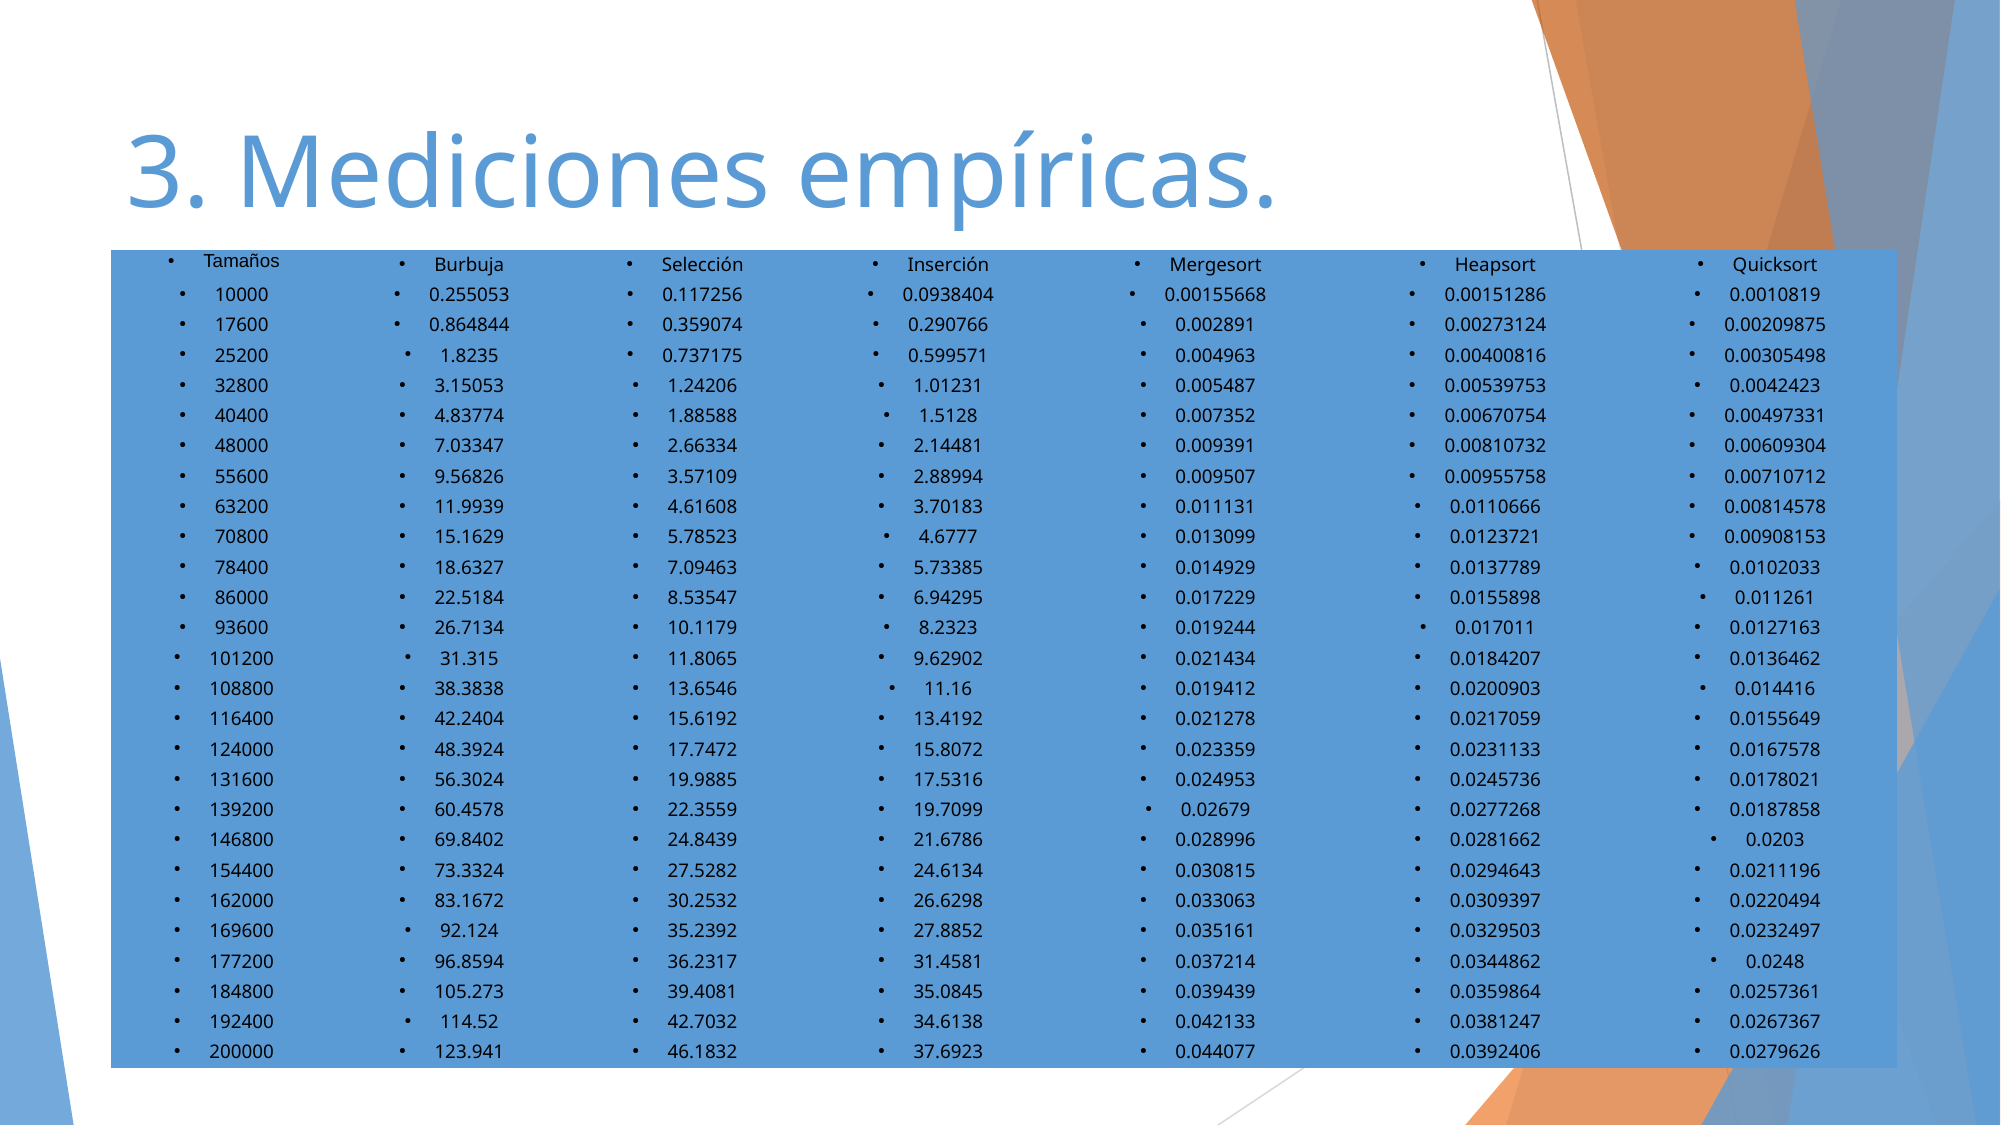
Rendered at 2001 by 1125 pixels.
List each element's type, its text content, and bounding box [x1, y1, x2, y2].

table_cell 0.019412 [1058, 674, 1338, 704]
table_cell 2.66334 [566, 432, 803, 462]
table_cell 27.8852 [803, 916, 1058, 947]
table_cell 22.3559 [566, 795, 803, 826]
table_cell 24.6134 [803, 856, 1058, 886]
table_cell 0.017011 [1338, 614, 1618, 644]
table_cell 0.021434 [1058, 644, 1338, 674]
table_cell 1.5128 [803, 401, 1058, 432]
table_cell 0.0232497 [1618, 916, 1897, 947]
table_cell 0.0136462 [1618, 644, 1897, 674]
table_cell 0.117256 [566, 280, 803, 311]
table_cell 7.09463 [566, 553, 803, 583]
table_cell 0.599571 [803, 341, 1058, 371]
table_cell 0.00710712 [1618, 462, 1897, 492]
table_cell 13.6546 [566, 674, 803, 704]
table_header Quicksort [1618, 250, 1897, 280]
table_cell 26.7134 [337, 614, 566, 644]
table_cell 0.0220494 [1618, 886, 1897, 916]
table_cell 0.0137789 [1338, 553, 1618, 583]
table_cell 17.5316 [803, 765, 1058, 795]
table_cell 0.0187858 [1618, 795, 1897, 826]
table_cell 0.00810732 [1338, 432, 1618, 462]
table_cell 0.00955758 [1338, 462, 1618, 492]
table_cell 24.8439 [566, 826, 803, 856]
table_cell 0.0231133 [1338, 735, 1618, 765]
table_cell 0.011261 [1618, 583, 1897, 614]
table_cell 86000 [111, 583, 337, 614]
table_cell 0.359074 [566, 311, 803, 341]
table_cell 0.00155668 [1058, 280, 1338, 311]
table_cell 146800 [111, 826, 337, 856]
table_cell 0.002891 [1058, 311, 1338, 341]
table_cell 42.2404 [337, 704, 566, 735]
table_cell 0.011131 [1058, 492, 1338, 523]
table_cell 0.00670754 [1338, 401, 1618, 432]
table_cell 0.255053 [337, 280, 566, 311]
table_cell 0.00400816 [1338, 341, 1618, 371]
table_cell 78400 [111, 553, 337, 583]
table_cell 2.14481 [803, 432, 1058, 462]
table_cell 1.8235 [337, 341, 566, 371]
table_cell 0.0257361 [1618, 977, 1897, 1007]
table_cell 9.62902 [803, 644, 1058, 674]
table_cell 73.3324 [337, 856, 566, 886]
table_cell 60.4578 [337, 795, 566, 826]
table_cell 0.0344862 [1338, 947, 1618, 977]
table_cell 0.00539753 [1338, 371, 1618, 401]
table_cell 2.88994 [803, 462, 1058, 492]
table_cell 48000 [111, 432, 337, 462]
table_cell 0.0203 [1618, 826, 1897, 856]
table_cell 0.290766 [803, 311, 1058, 341]
table_cell 0.00908153 [1618, 523, 1897, 553]
table_cell 192400 [111, 1007, 337, 1038]
table_header Inserción [803, 250, 1058, 280]
table_cell 83.1672 [337, 886, 566, 916]
table_cell 0.0359864 [1338, 977, 1618, 1007]
table_cell 8.53547 [566, 583, 803, 614]
table_cell 0.0010819 [1618, 280, 1897, 311]
table_cell 0.028996 [1058, 826, 1338, 856]
table_cell 101200 [111, 644, 337, 674]
table_cell 0.02679 [1058, 795, 1338, 826]
table_cell 0.0127163 [1618, 614, 1897, 644]
table_cell 0.0938404 [803, 280, 1058, 311]
table_cell 0.009507 [1058, 462, 1338, 492]
table_cell 0.0110666 [1338, 492, 1618, 523]
table_cell 48.3924 [337, 735, 566, 765]
table_cell 38.3838 [337, 674, 566, 704]
table_cell 0.037214 [1058, 947, 1338, 977]
table_cell 154400 [111, 856, 337, 886]
table_cell 34.6138 [803, 1007, 1058, 1038]
table_cell 4.61608 [566, 492, 803, 523]
table_cell 0.024953 [1058, 765, 1338, 795]
table_cell 3.57109 [566, 462, 803, 492]
table_cell 46.1832 [566, 1038, 803, 1068]
table_cell 0.0294643 [1338, 856, 1618, 886]
table_cell 0.039439 [1058, 977, 1338, 1007]
table_cell 162000 [111, 886, 337, 916]
table_cell 1.88588 [566, 401, 803, 432]
table_cell 0.0309397 [1338, 886, 1618, 916]
table_cell 0.0123721 [1338, 523, 1618, 553]
table_cell 5.73385 [803, 553, 1058, 583]
table_cell 37.6923 [803, 1038, 1058, 1068]
table_header Tamaños [111, 250, 337, 280]
table_cell 0.0381247 [1338, 1007, 1618, 1038]
table_cell 36.2317 [566, 947, 803, 977]
table_cell 11.16 [803, 674, 1058, 704]
table_cell 0.0279626 [1618, 1038, 1897, 1068]
table_cell 0.033063 [1058, 886, 1338, 916]
table_cell 0.0267367 [1618, 1007, 1897, 1038]
table_cell 0.00151286 [1338, 280, 1618, 311]
table_cell 3.15053 [337, 371, 566, 401]
table_cell 0.00609304 [1618, 432, 1897, 462]
table_cell 22.5184 [337, 583, 566, 614]
table_cell 21.6786 [803, 826, 1058, 856]
table_cell 0.0155649 [1618, 704, 1897, 735]
table_cell 200000 [111, 1038, 337, 1068]
table_cell 26.6298 [803, 886, 1058, 916]
table_header Selección [566, 250, 803, 280]
table_cell 15.6192 [566, 704, 803, 735]
table_cell 177200 [111, 947, 337, 977]
table_cell 0.009391 [1058, 432, 1338, 462]
table_cell 0.0102033 [1618, 553, 1897, 583]
table_cell 96.8594 [337, 947, 566, 977]
table_cell 5.78523 [566, 523, 803, 553]
table_cell 0.0392406 [1338, 1038, 1618, 1068]
table_cell 42.7032 [566, 1007, 803, 1038]
table_cell 19.7099 [803, 795, 1058, 826]
table_cell 69.8402 [337, 826, 566, 856]
table_cell 108800 [111, 674, 337, 704]
table_cell 27.5282 [566, 856, 803, 886]
table_cell 11.9939 [337, 492, 566, 523]
table_cell 0.019244 [1058, 614, 1338, 644]
table_cell 0.023359 [1058, 735, 1338, 765]
table_header Heapsort [1338, 250, 1618, 280]
table_cell 0.014929 [1058, 553, 1338, 583]
table_cell 0.0277268 [1338, 795, 1618, 826]
table_cell 116400 [111, 704, 337, 735]
table_cell 0.030815 [1058, 856, 1338, 886]
table_header Mergesort [1058, 250, 1338, 280]
table_cell 0.021278 [1058, 704, 1338, 735]
table_cell 3.70183 [803, 492, 1058, 523]
table_cell 123.941 [337, 1038, 566, 1068]
table_cell 0.0042423 [1618, 371, 1897, 401]
table_cell 55600 [111, 462, 337, 492]
table_cell 0.0281662 [1338, 826, 1618, 856]
table_cell 0.0217059 [1338, 704, 1618, 735]
table_cell 32800 [111, 371, 337, 401]
table_cell 92.124 [337, 916, 566, 947]
table_cell 25200 [111, 341, 337, 371]
table_cell 0.00497331 [1618, 401, 1897, 432]
table_cell 18.6327 [337, 553, 566, 583]
table_cell 13.4192 [803, 704, 1058, 735]
table_cell 30.2532 [566, 886, 803, 916]
table_cell 0.044077 [1058, 1038, 1338, 1068]
table_cell 0.0155898 [1338, 583, 1618, 614]
table_cell 184800 [111, 977, 337, 1007]
table_cell 10000 [111, 280, 337, 311]
table_cell 40400 [111, 401, 337, 432]
table_cell 93600 [111, 614, 337, 644]
table_cell 8.2323 [803, 614, 1058, 644]
table_cell 1.24206 [566, 371, 803, 401]
table_cell 9.56826 [337, 462, 566, 492]
table_cell 35.0845 [803, 977, 1058, 1007]
table_cell 31.4581 [803, 947, 1058, 977]
table_cell 0.042133 [1058, 1007, 1338, 1038]
table_cell 0.00209875 [1618, 311, 1897, 341]
table_cell 39.4081 [566, 977, 803, 1007]
table_cell 31.315 [337, 644, 566, 674]
table_cell 17.7472 [566, 735, 803, 765]
title 3. Mediciones empíricas. [111, 99, 1522, 250]
table_cell 0.00305498 [1618, 341, 1897, 371]
table_cell 0.00273124 [1338, 311, 1618, 341]
table_cell 0.004963 [1058, 341, 1338, 371]
table_cell 131600 [111, 765, 337, 795]
table_cell 4.6777 [803, 523, 1058, 553]
table_header Burbuja [337, 250, 566, 280]
table_cell 0.0211196 [1618, 856, 1897, 886]
table_cell 6.94295 [803, 583, 1058, 614]
table_cell 0.0329503 [1338, 916, 1618, 947]
table_cell 0.0167578 [1618, 735, 1897, 765]
table_cell 11.8065 [566, 644, 803, 674]
table_cell 35.2392 [566, 916, 803, 947]
table_cell 0.0248 [1618, 947, 1897, 977]
table_cell 0.014416 [1618, 674, 1897, 704]
table_cell 139200 [111, 795, 337, 826]
table_cell 0.0200903 [1338, 674, 1618, 704]
table_cell 0.0245736 [1338, 765, 1618, 795]
table_cell 4.83774 [337, 401, 566, 432]
table_cell 63200 [111, 492, 337, 523]
table_cell 0.035161 [1058, 916, 1338, 947]
table_cell 7.03347 [337, 432, 566, 462]
table_cell 0.005487 [1058, 371, 1338, 401]
table_cell 15.8072 [803, 735, 1058, 765]
table_cell 124000 [111, 735, 337, 765]
table_cell 17600 [111, 311, 337, 341]
table_cell 0.007352 [1058, 401, 1338, 432]
table_cell 0.0178021 [1618, 765, 1897, 795]
table_cell 15.1629 [337, 523, 566, 553]
table_cell 0.737175 [566, 341, 803, 371]
table_cell 114.52 [337, 1007, 566, 1038]
table_cell 56.3024 [337, 765, 566, 795]
table_cell 0.013099 [1058, 523, 1338, 553]
table_cell 19.9885 [566, 765, 803, 795]
table_cell 105.273 [337, 977, 566, 1007]
table_cell 70800 [111, 523, 337, 553]
table_cell 0.864844 [337, 311, 566, 341]
table_cell 10.1179 [566, 614, 803, 644]
table_cell 0.00814578 [1618, 492, 1897, 523]
table_cell 169600 [111, 916, 337, 947]
table_cell 0.017229 [1058, 583, 1338, 614]
table_cell 0.0184207 [1338, 644, 1618, 674]
table_cell 1.01231 [803, 371, 1058, 401]
